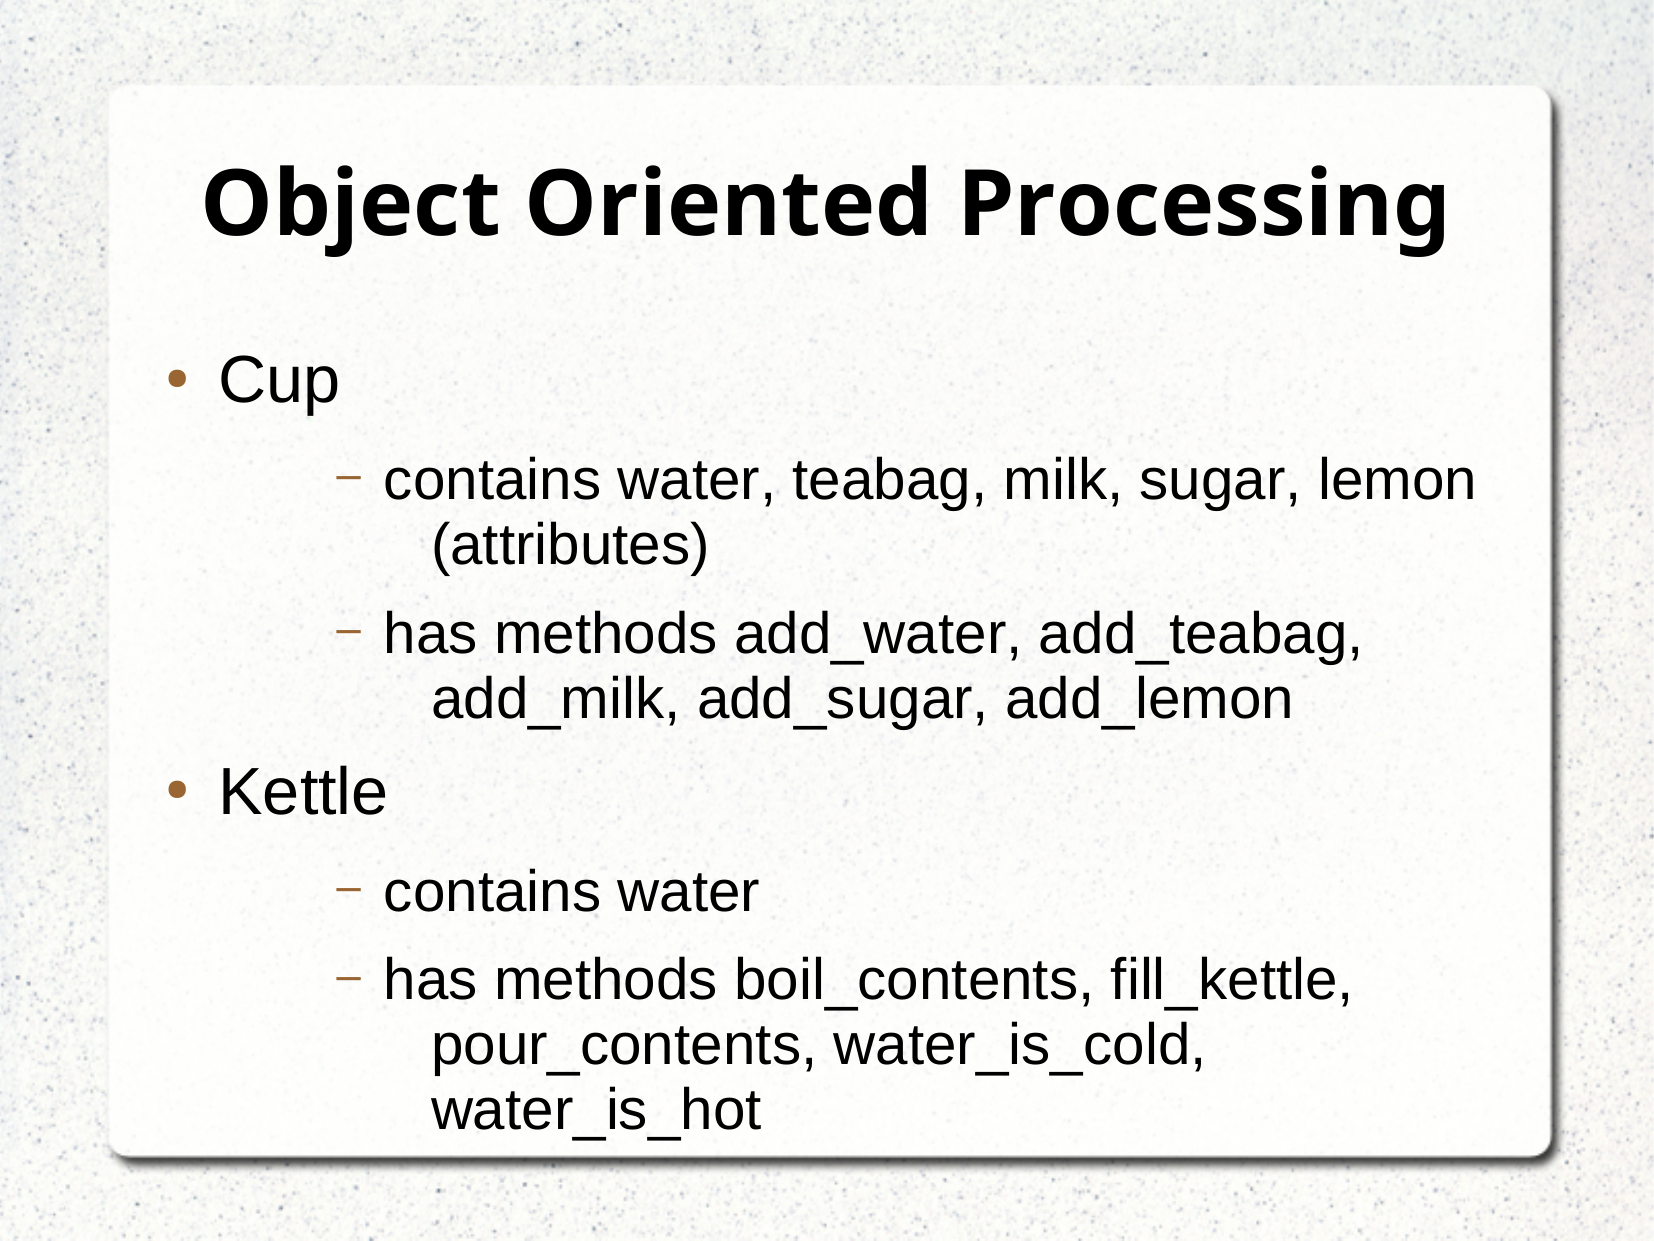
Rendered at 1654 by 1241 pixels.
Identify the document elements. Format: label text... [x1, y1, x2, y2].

picture [0, 0, 1654, 1241]
list Cup contains water, teabag, milk, sugar, lemon (attributes) has methods add_water, add_teabag, add_milk, add_sugar, add_lemon Kettle contains water has methods boil_contents, fill_kettle, pour_contents, water_is_cold, water_is_hot [147, 342, 1506, 1142]
title Object Oriented Processing [118, 96, 1536, 304]
